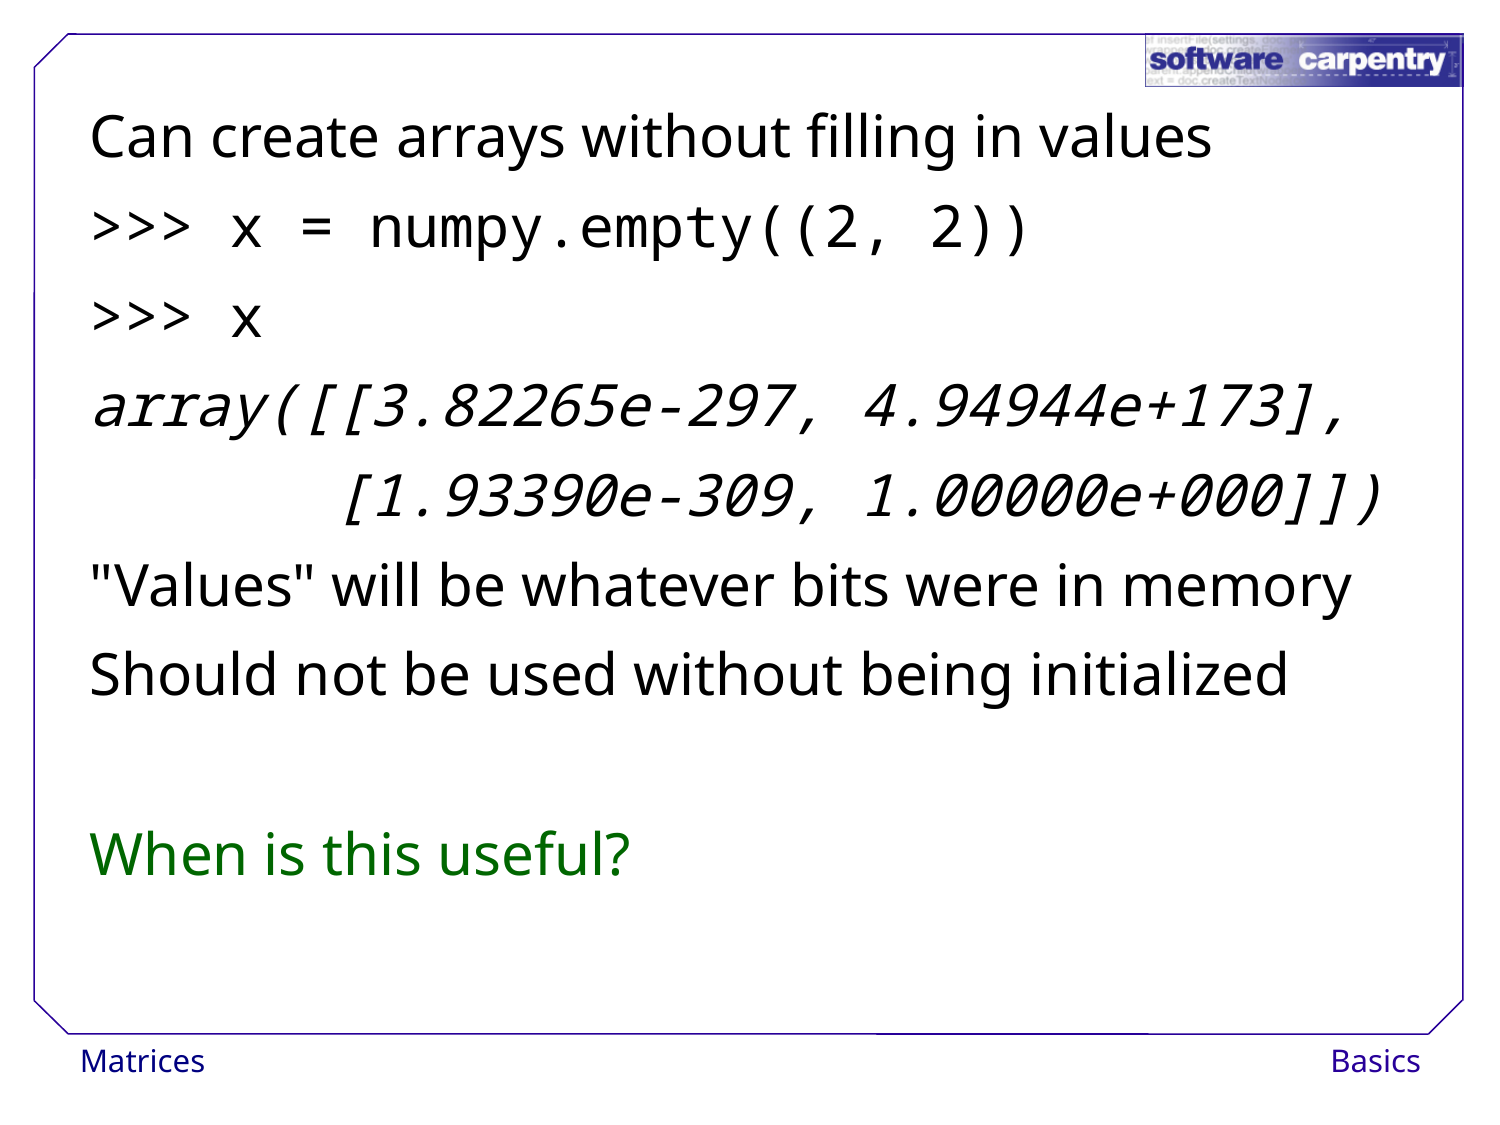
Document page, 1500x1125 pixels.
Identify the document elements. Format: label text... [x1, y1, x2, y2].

picture [1145, 33, 1464, 87]
list Can create arrays without filling in values >>> x = numpy.empty((2, 2)) >>> x array([[3.82265e-297, 4.94944e+173], [1.93390e-309, 1.00000e+000]]) "Values" will be whatever bits were in memory Should not be used without being initialized When is this useful? [75, 99, 1426, 1013]
